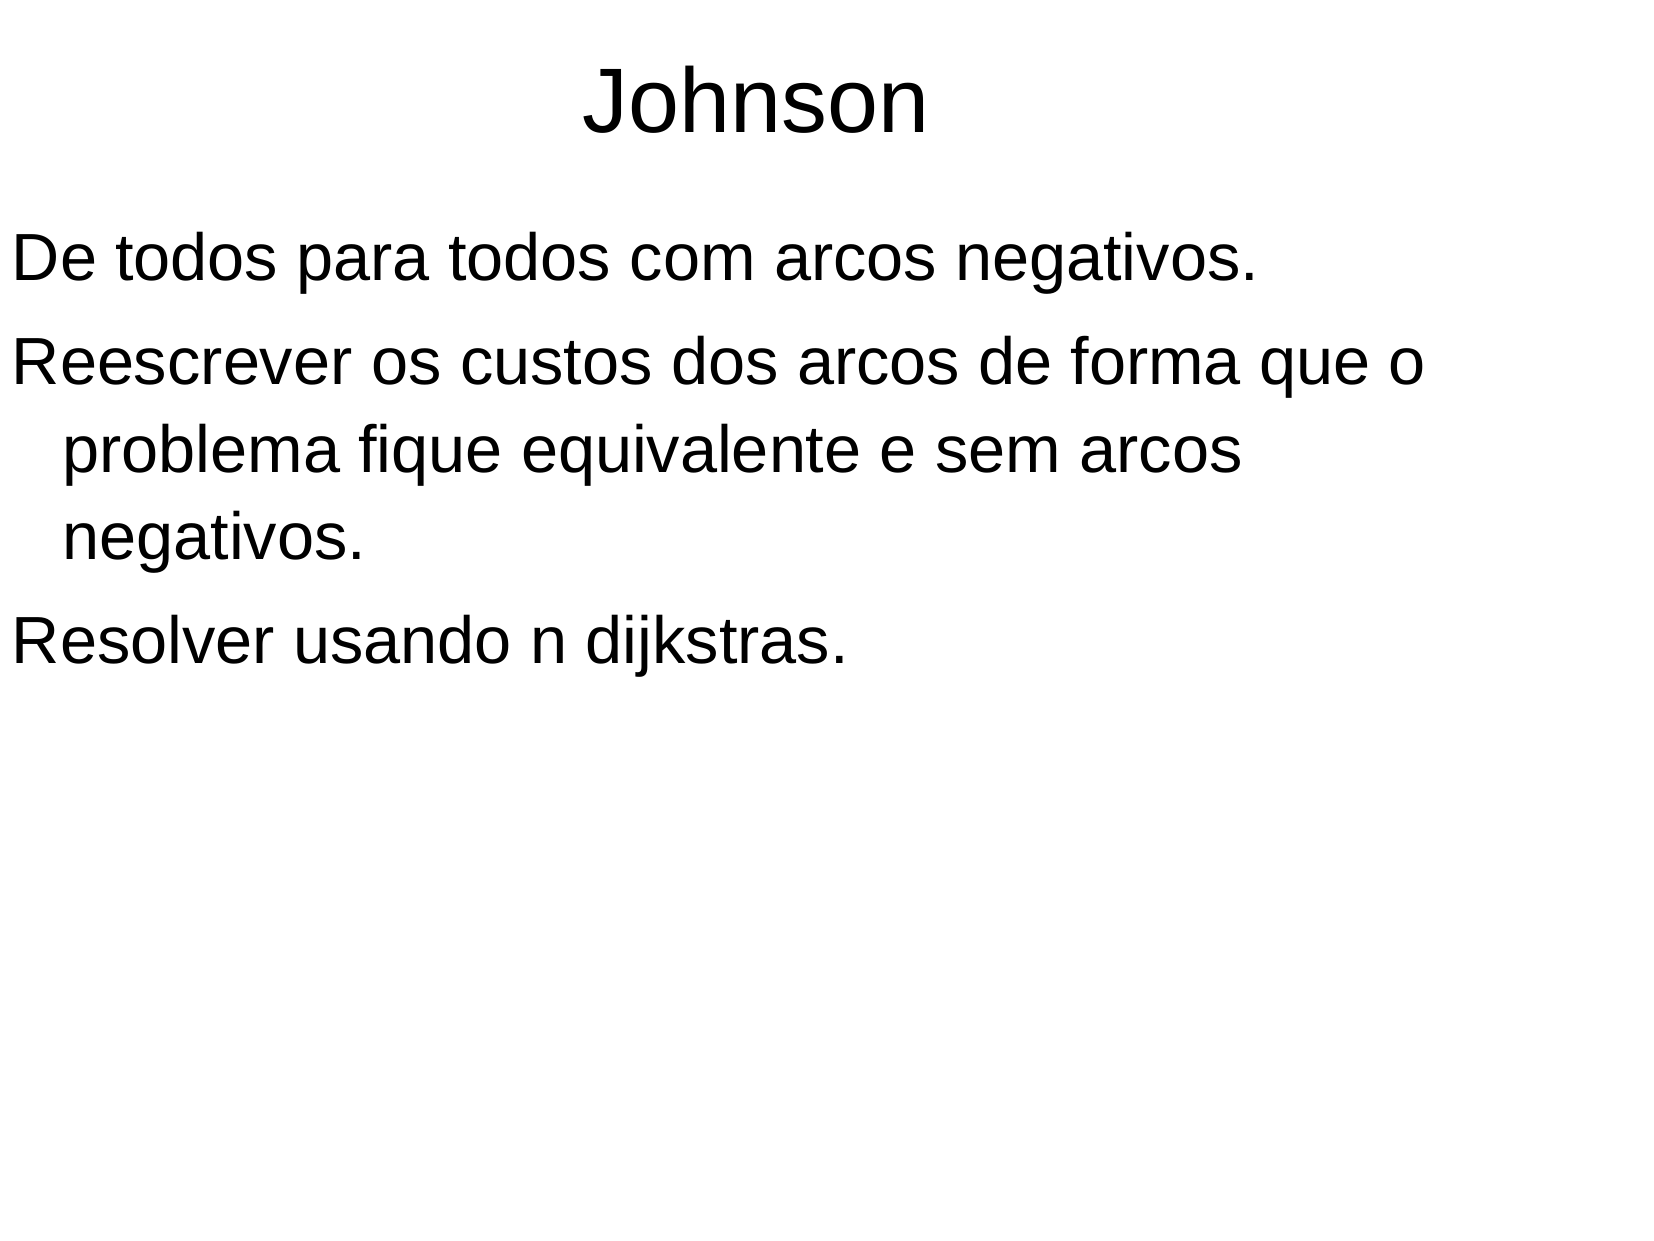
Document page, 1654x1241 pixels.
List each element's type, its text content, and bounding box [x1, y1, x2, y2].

title Johnson [11, 3, 1500, 196]
list De todos para todos com arcos negativos. Reescrever os custos dos arcos de forma que o problema fique equivalente e sem arcos negativos. Resolver usando n dijkstras. [11, 219, 1500, 1023]
